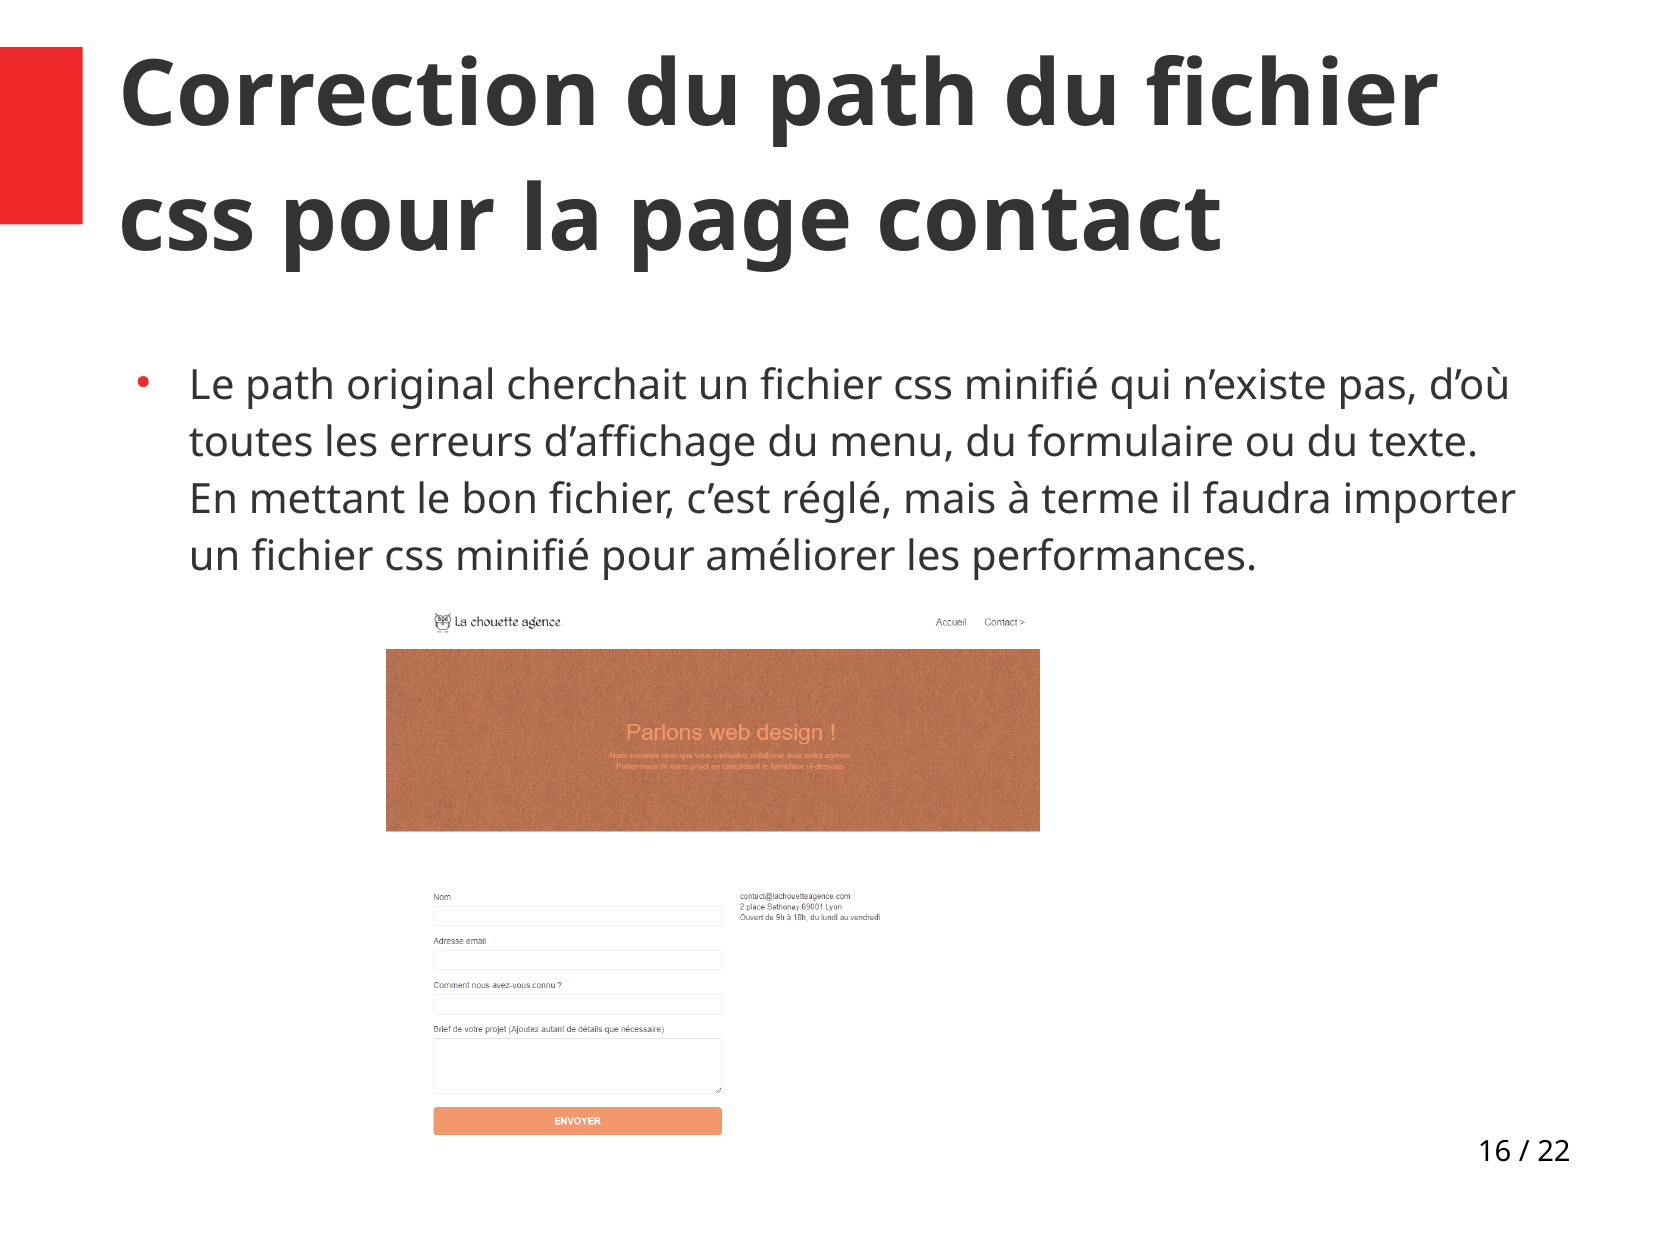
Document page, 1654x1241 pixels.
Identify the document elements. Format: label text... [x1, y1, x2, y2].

list Le path original cherchait un fichier css minifié qui n’existe pas, d’où toutes les erreurs d’affichage du menu, du formulaire ou du texte. En mettant le bon fichier, c’est réglé, mais à terme il faudra importer un fichier css minifié pour améliorer les performances. [118, 354, 1536, 1074]
picture [386, 599, 1040, 1170]
title Correction du path du fichier css pour la page contact [118, 27, 1571, 278]
